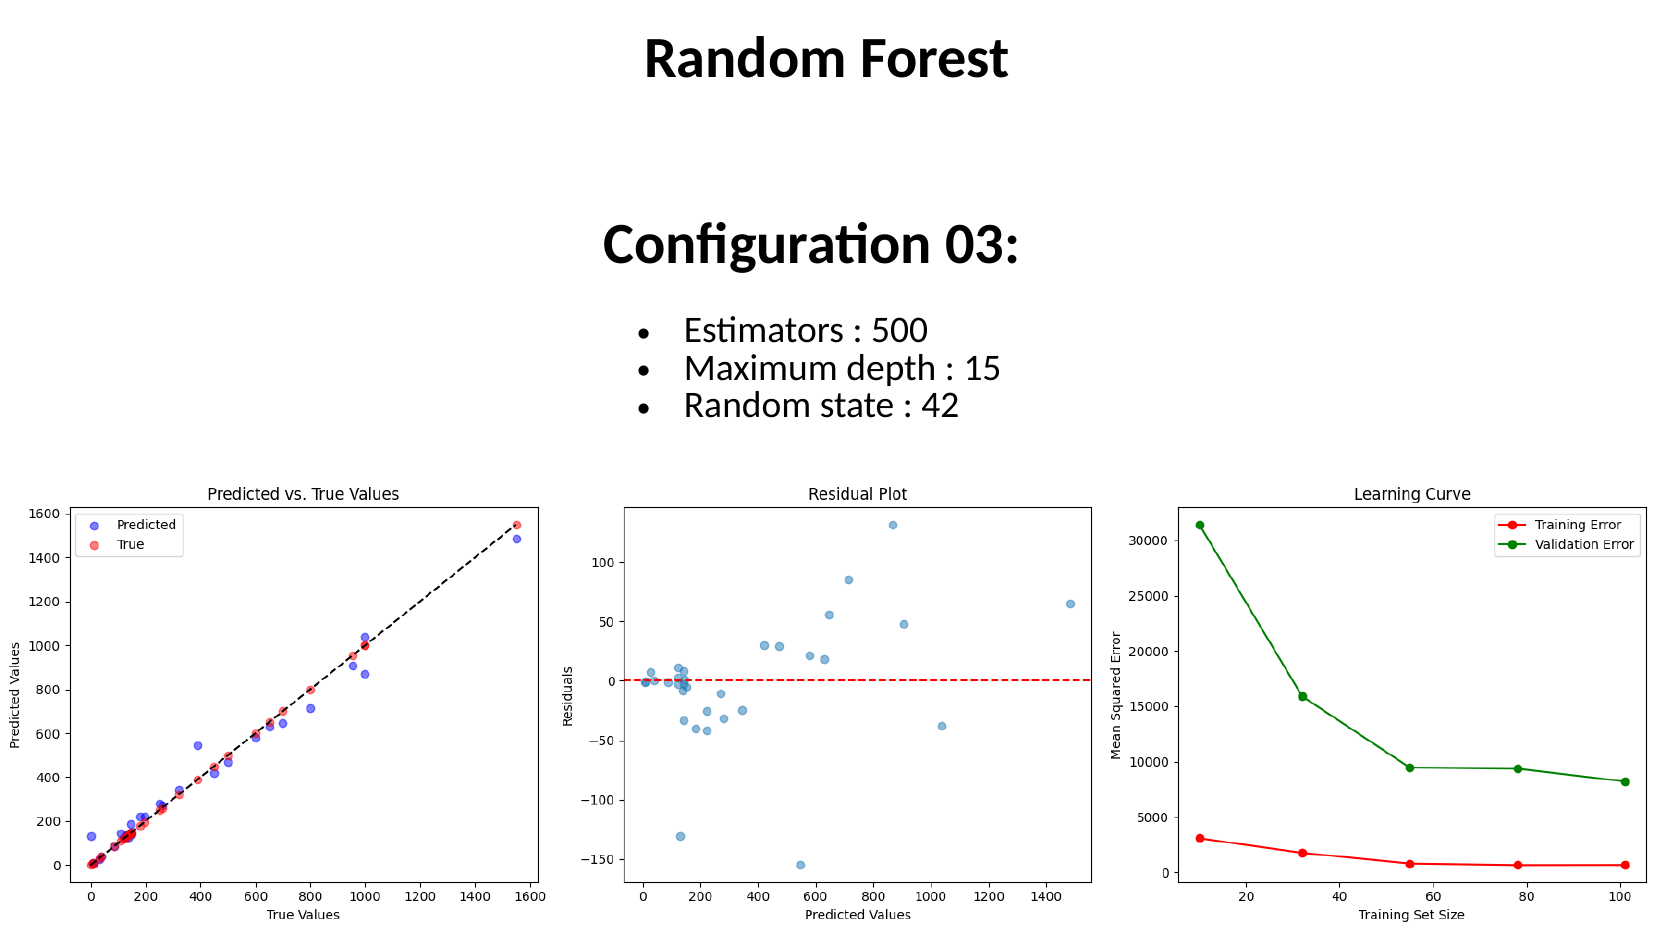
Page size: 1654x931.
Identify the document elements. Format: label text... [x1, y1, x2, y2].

text_box Configuration 03: [398, 211, 1226, 298]
picture [0, 477, 1654, 931]
text_box Estimators : 500 Maximum depth : 15 Random state : 42 [622, 306, 1183, 459]
text_box Random Forest [413, 26, 1241, 113]
